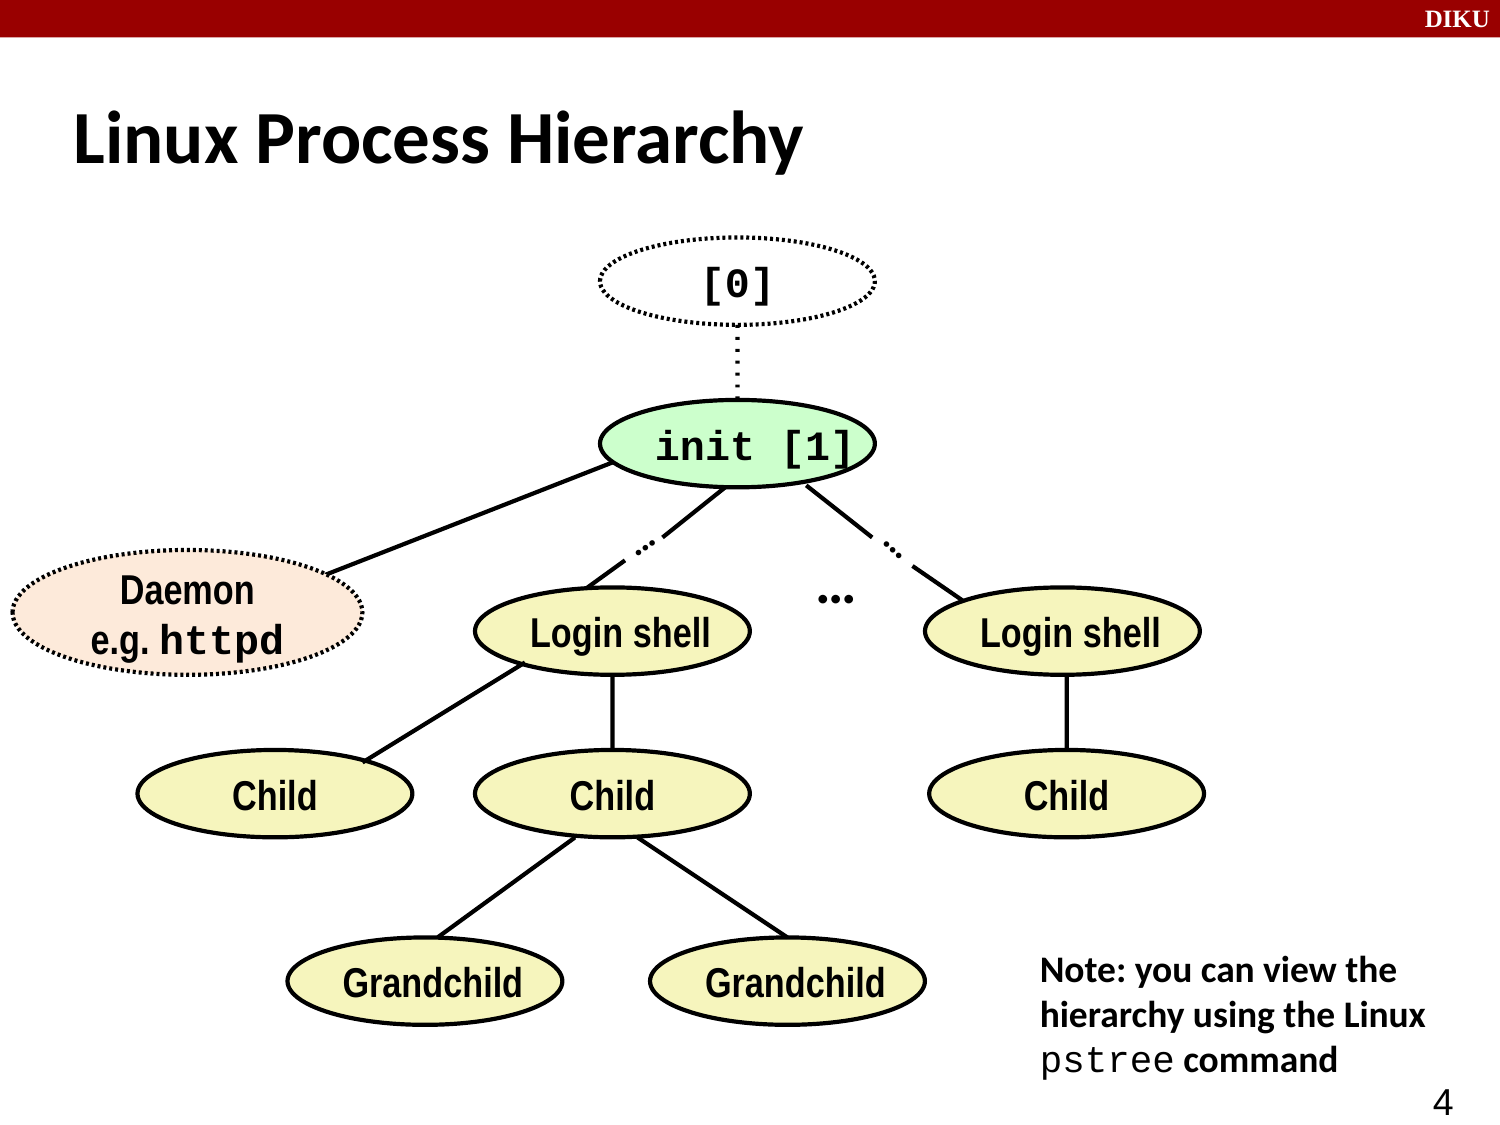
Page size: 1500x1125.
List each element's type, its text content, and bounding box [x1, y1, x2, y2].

text_box Login shell [474, 587, 750, 675]
text_box Child [474, 749, 750, 838]
text_box Grandchild [650, 937, 925, 1025]
text_box Linux Process Hierarchy [58, 71, 1304, 197]
text_box Note: you can view the hierarchy using the Linux pstree command [1025, 937, 1484, 1088]
text_box Grandchild [287, 937, 563, 1025]
text_box Child [929, 749, 1205, 838]
text_box [0] [600, 237, 875, 325]
text_box Login shell [924, 587, 1200, 675]
text_box Daemon e.g. httpd [12, 549, 363, 675]
text_box … [843, 518, 926, 601]
text_box init [1] [600, 399, 875, 488]
text_box … [612, 518, 693, 600]
text_box Child [137, 749, 413, 838]
text_box … [800, 537, 872, 623]
